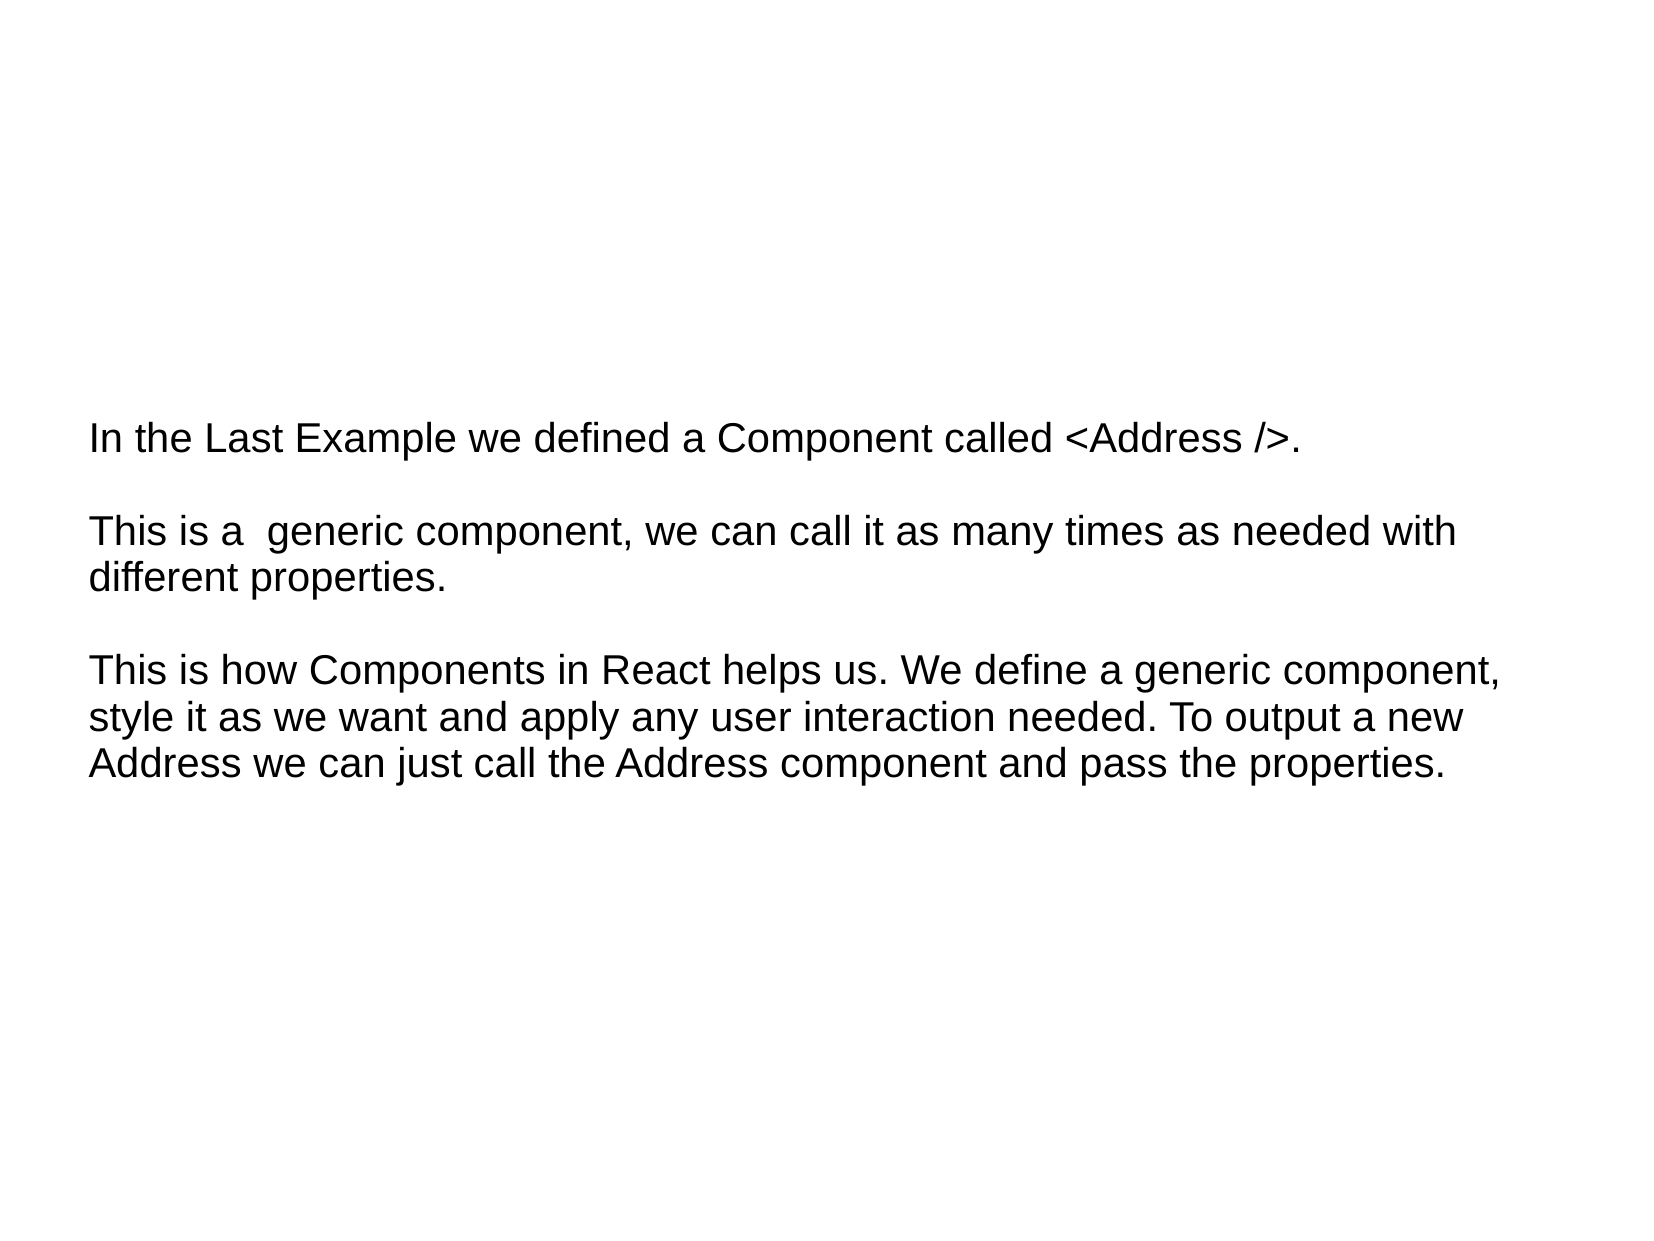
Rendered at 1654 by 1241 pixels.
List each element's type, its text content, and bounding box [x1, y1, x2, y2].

subtitle In the Last Example we defined a Component called <Address />. This is a generic component, we can call it as many times as needed with different properties. This is how Components in React helps us. We define a generic component, style it as we want and apply any user interaction needed. To output a new Address we can just call the Address component and pass the properties. [88, 120, 1577, 1081]
